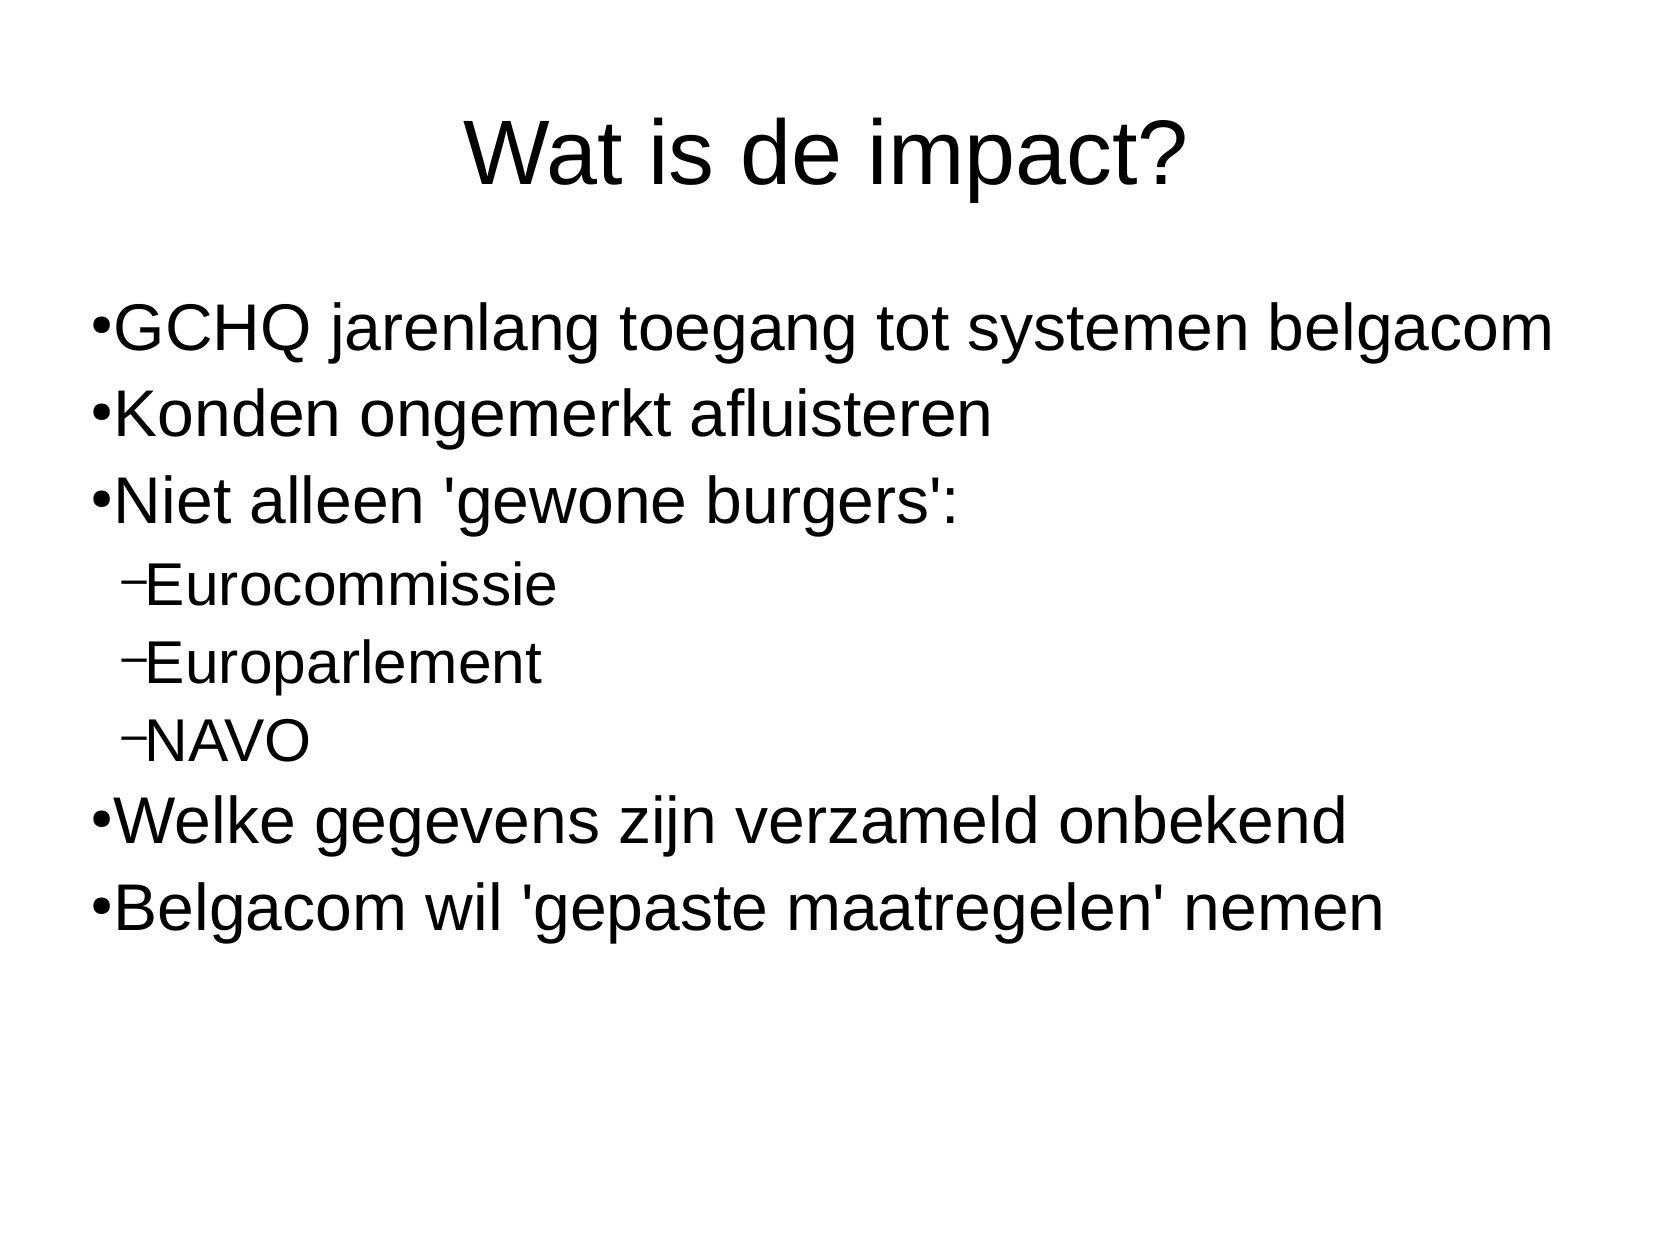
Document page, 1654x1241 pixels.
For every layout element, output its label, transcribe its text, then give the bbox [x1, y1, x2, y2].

list GCHQ jarenlang toegang tot systemen belgacom Konden ongemerkt afluisteren Niet alleen 'gewone burgers': Eurocommissie Europarlement NAVO Welke gegevens zijn verzameld onbekend Belgacom wil 'gepaste maatregelen' nemen [82, 290, 1571, 1010]
title Wat is de impact? [82, 49, 1571, 257]
